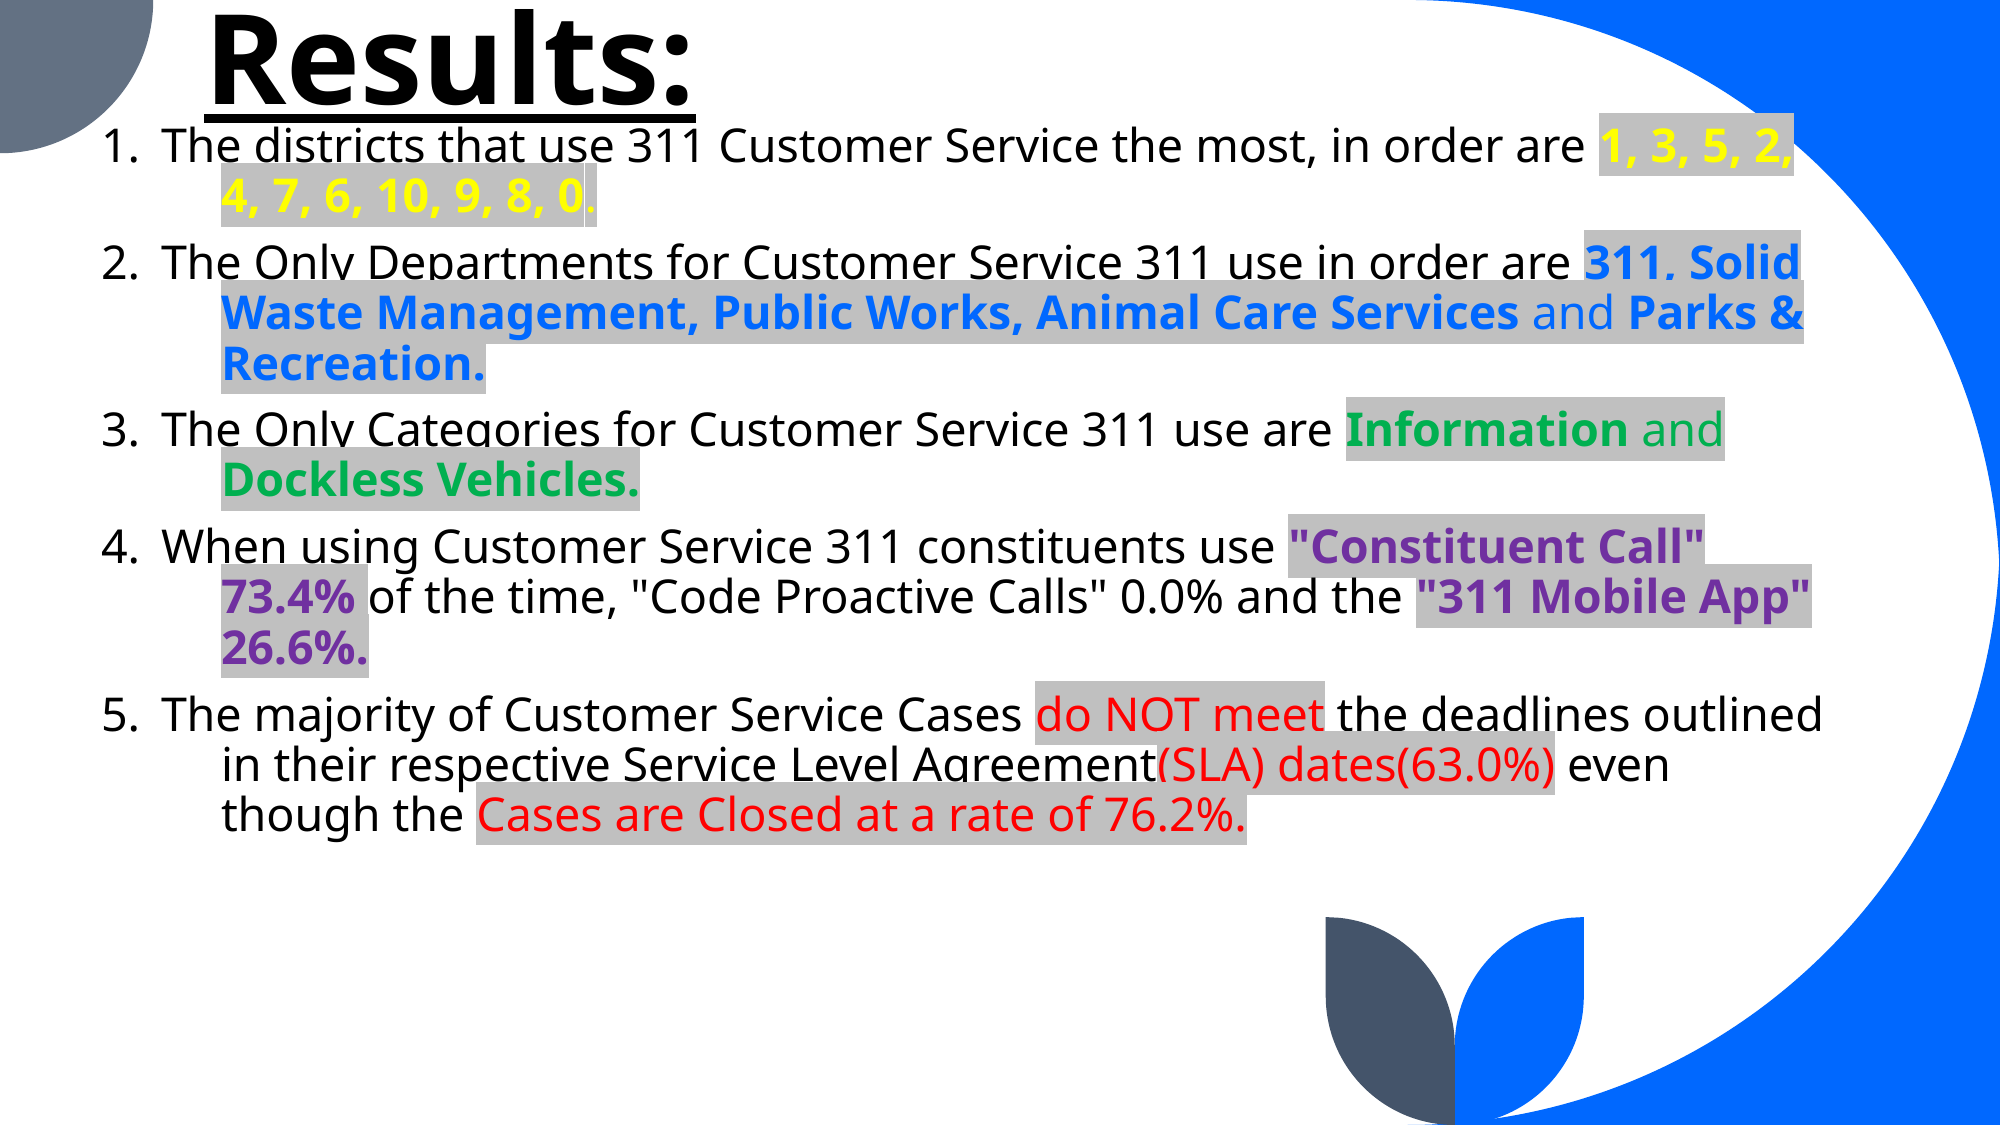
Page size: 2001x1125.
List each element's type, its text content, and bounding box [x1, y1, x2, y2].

title Results: [189, 0, 1767, 114]
list The districts that use 311 Customer Service the most, in order are 1, 3, 5, 2, 4, 7, 6, 10, 9, 8, 0. The Only Departments for Customer Service 311 use in order are 311, Solid Waste Management, Public Works, Animal Care Services and Parks & Recreation. The Only Categories for Customer Service 311 use are Information and Dockless Vehicles. When using Customer Service 311 constituents use "Constituent Call" 73.4% of the time, "Code Proactive Calls" 0.0% and the "311 Mobile App" 26.6%. The majority of Customer Service Cases do NOT meet the deadlines outlined in their respective Service Level Agreement(SLA) dates(63.0%) even though the Cases are Closed at a rate of 76.2%. [86, 114, 1850, 904]
